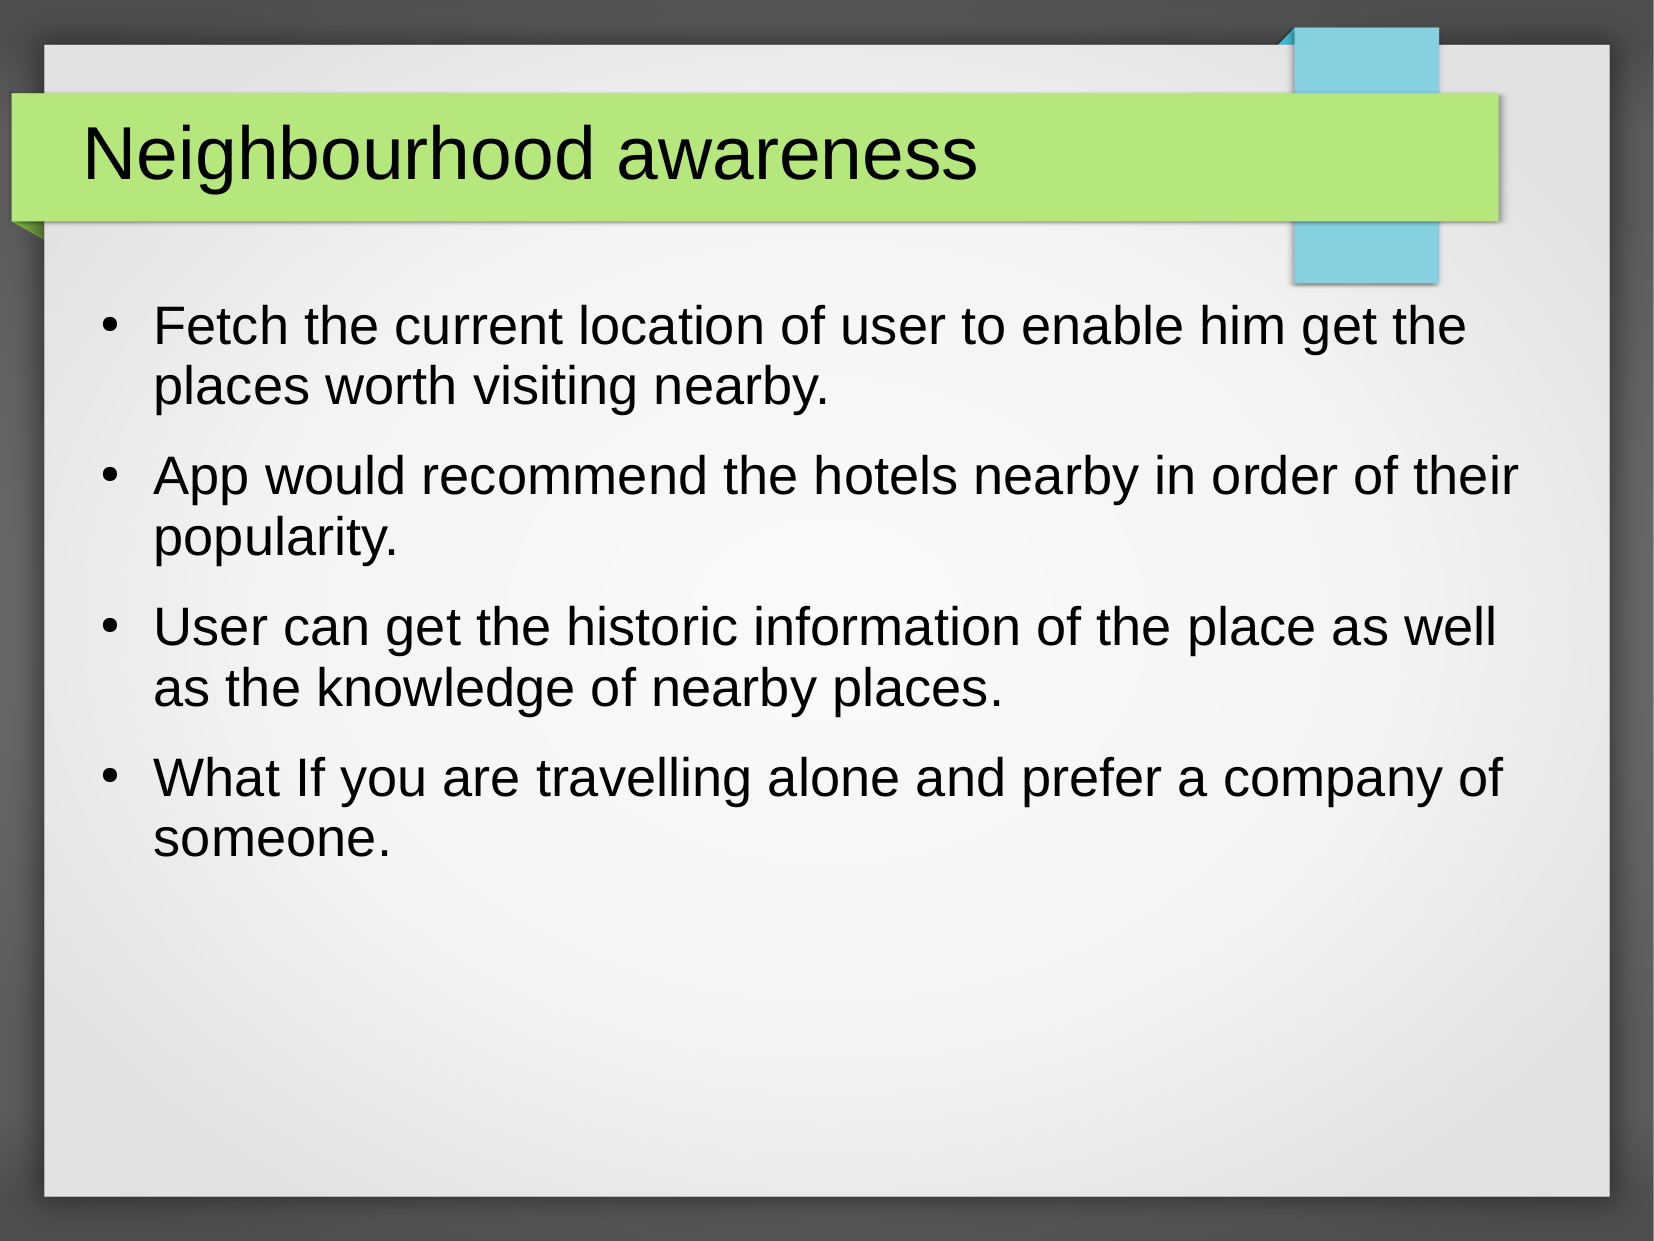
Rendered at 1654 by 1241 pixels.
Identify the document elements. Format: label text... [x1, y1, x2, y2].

picture [0, 0, 1654, 1241]
title Neighbourhood awareness [82, 94, 1264, 213]
list Fetch the current location of user to enable him get the places worth visiting nearby. App would recommend the hotels nearby in order of their popularity. User can get the historic information of the place as well as the knowledge of nearby places. What If you are travelling alone and prefer a company of someone. [82, 295, 1571, 1015]
